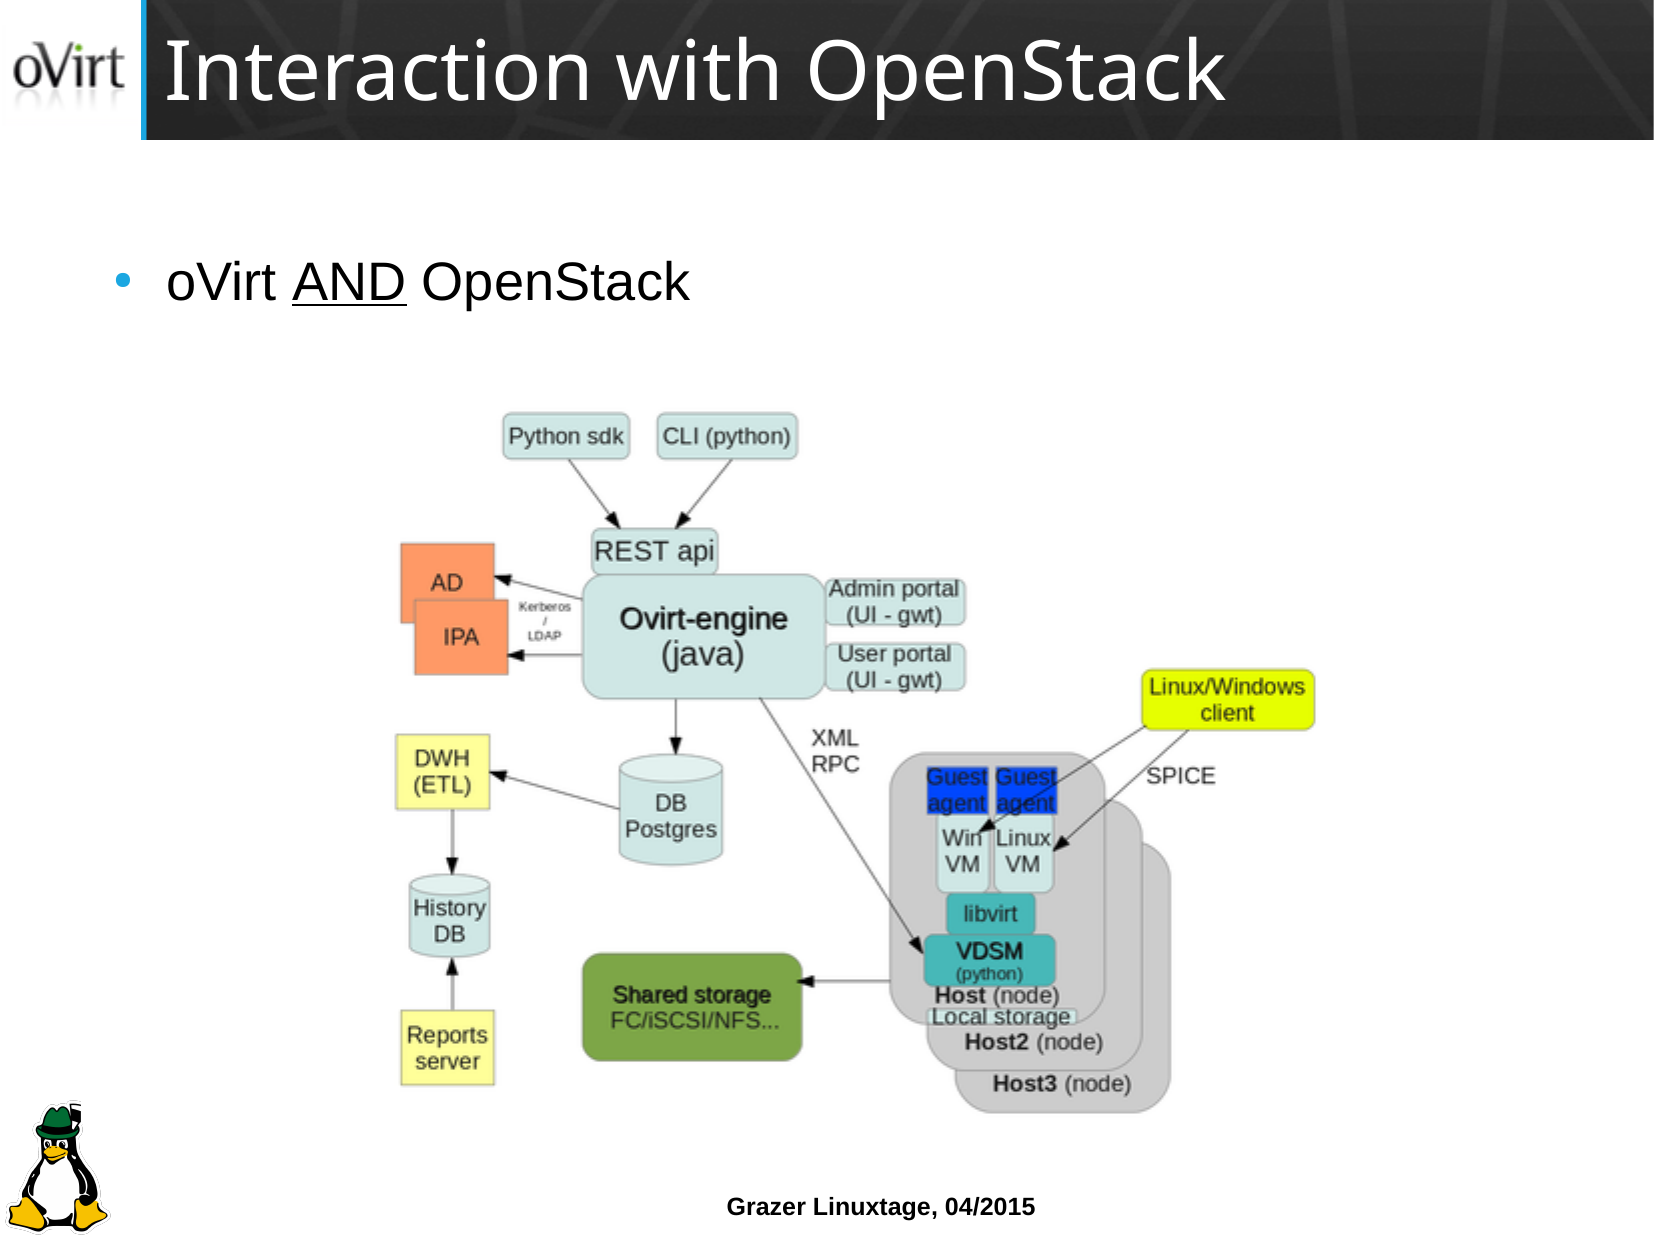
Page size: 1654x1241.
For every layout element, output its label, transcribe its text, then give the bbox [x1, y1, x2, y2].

picture [0, 0, 1654, 140]
title Interaction with OpenStack [164, 18, 1653, 119]
text_box oVirt AND OpenStack [80, 244, 1570, 1125]
picture [341, 330, 1366, 1122]
picture [5, 1100, 111, 1235]
